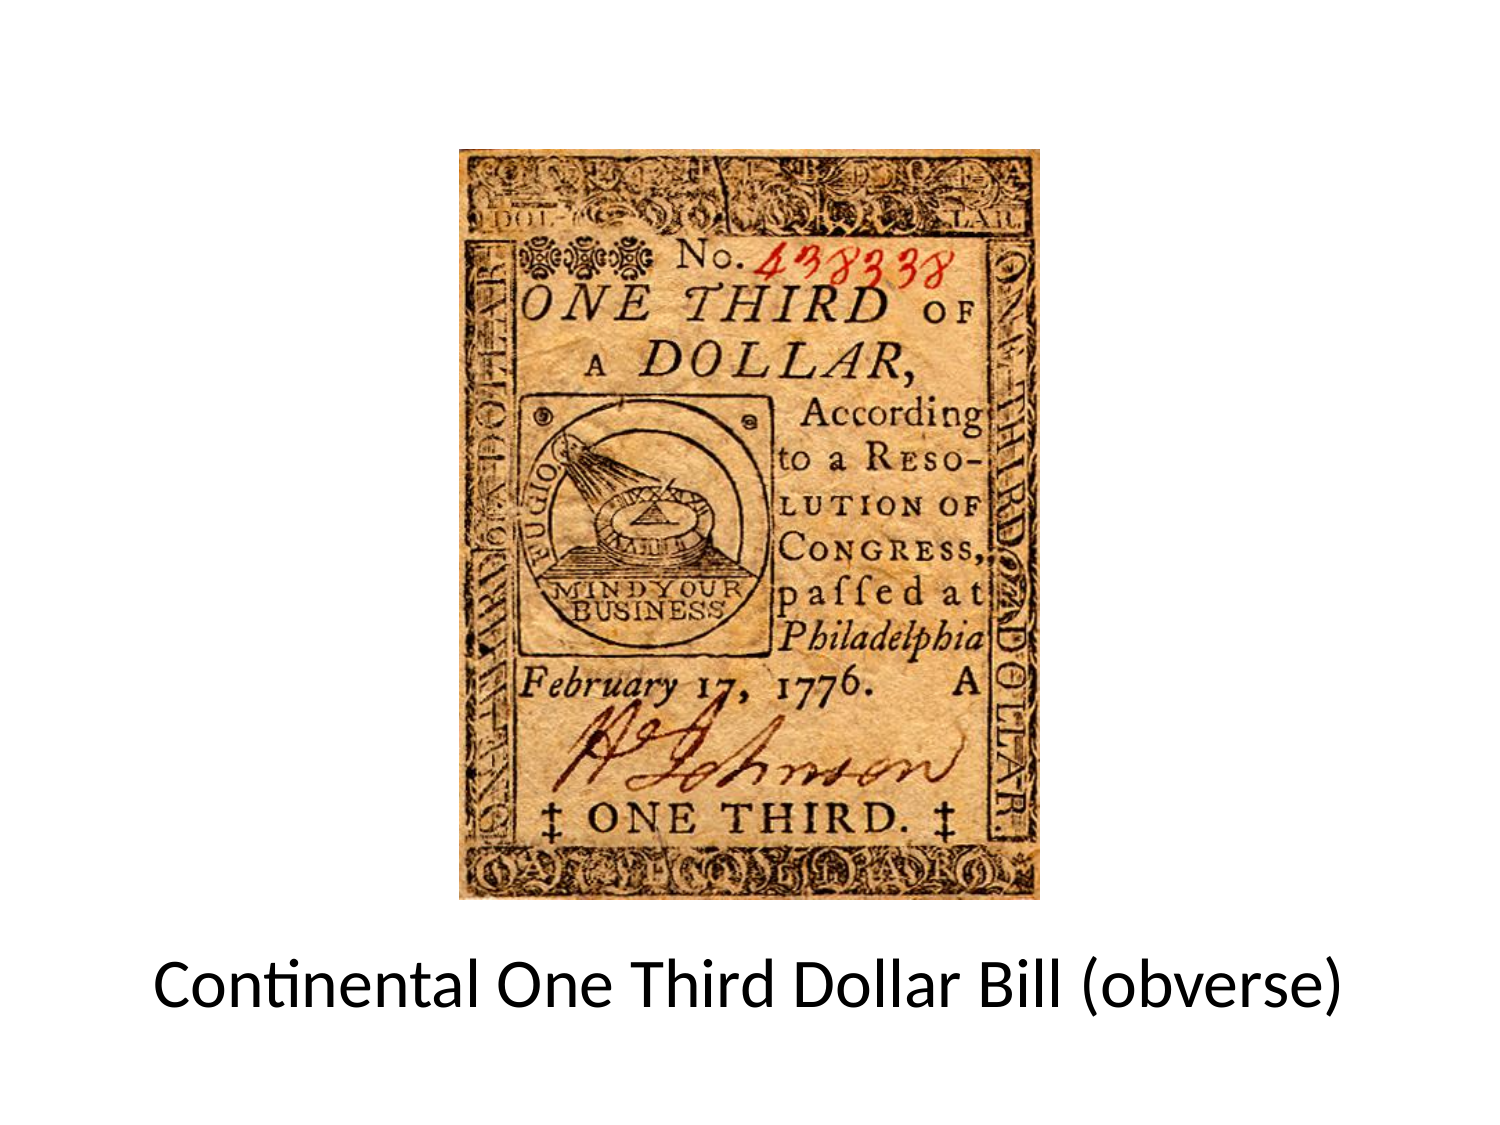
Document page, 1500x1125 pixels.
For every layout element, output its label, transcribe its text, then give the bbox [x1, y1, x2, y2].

text_box Continental One Third Dollar Bill (obverse) [138, 929, 1362, 1029]
picture [459, 149, 1040, 900]
